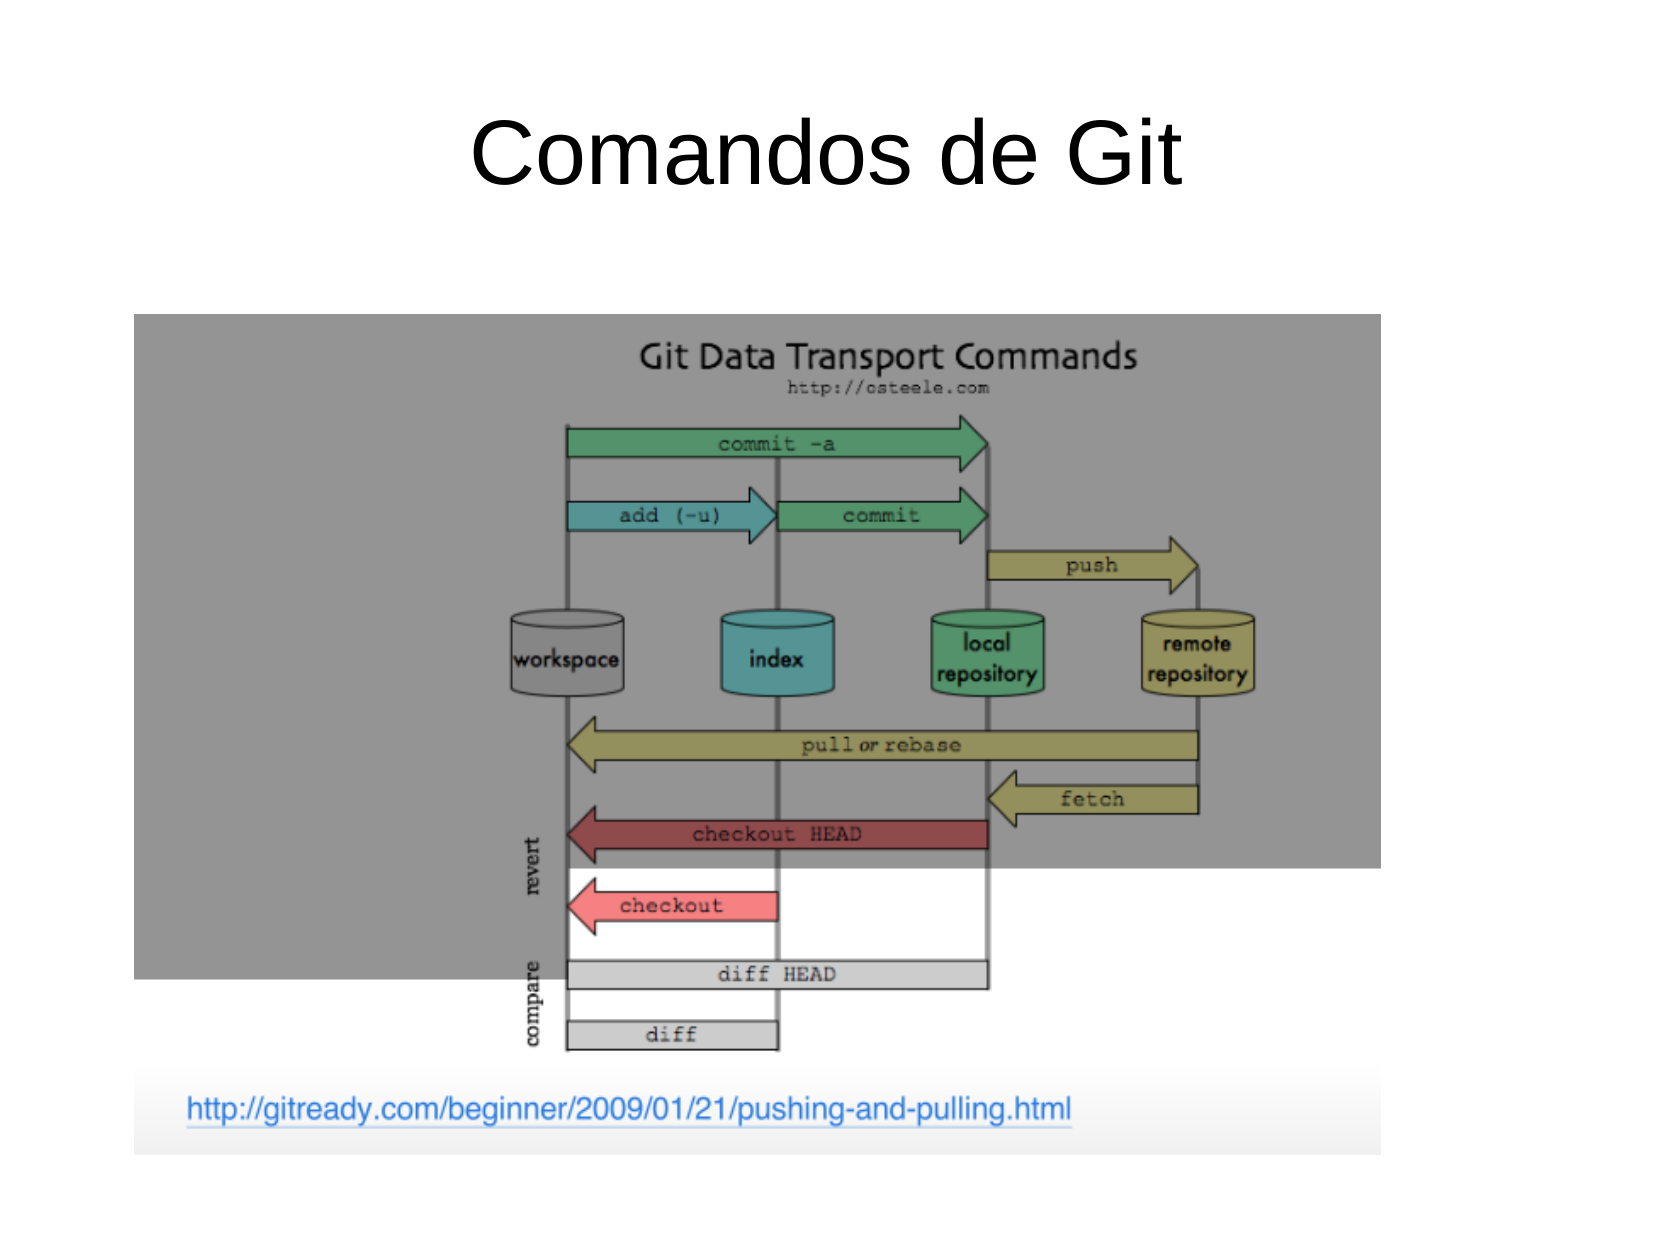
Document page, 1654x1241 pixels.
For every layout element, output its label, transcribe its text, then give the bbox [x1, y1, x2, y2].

picture [134, 314, 1381, 1156]
title Comandos de Git [82, 49, 1571, 257]
